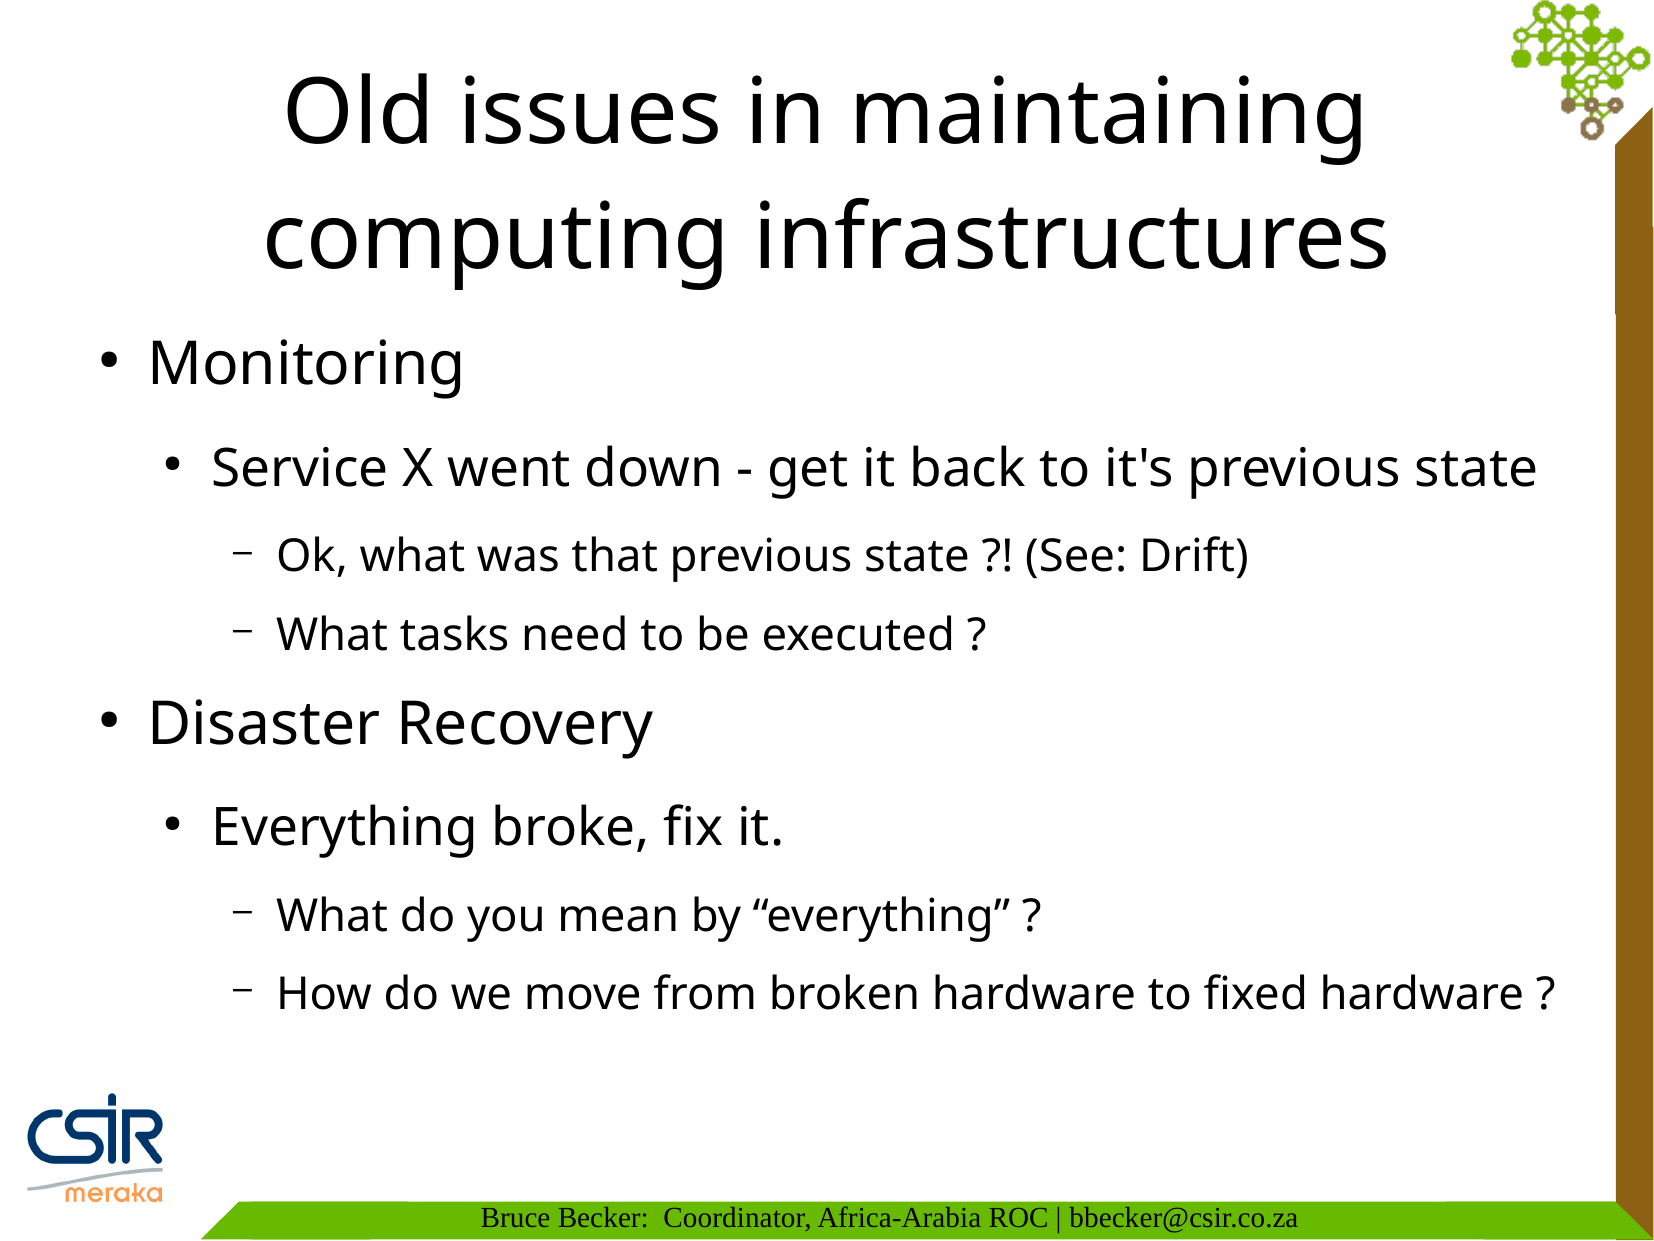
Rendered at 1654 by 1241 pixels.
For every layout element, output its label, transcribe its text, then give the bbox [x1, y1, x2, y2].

picture [12, 1074, 178, 1225]
title Old issues in maintaining computing infrastructures [82, 60, 1571, 282]
picture [1503, 0, 1654, 144]
list Monitoring Service X went down - get it back to it's previous state Ok, what was that previous state ?! (See: Drift) What tasks need to be executed ? Disaster Recovery Everything broke, fix it. What do you mean by “everything” ? How do we move from broken hardware to fixed hardware ? [82, 319, 1571, 1039]
